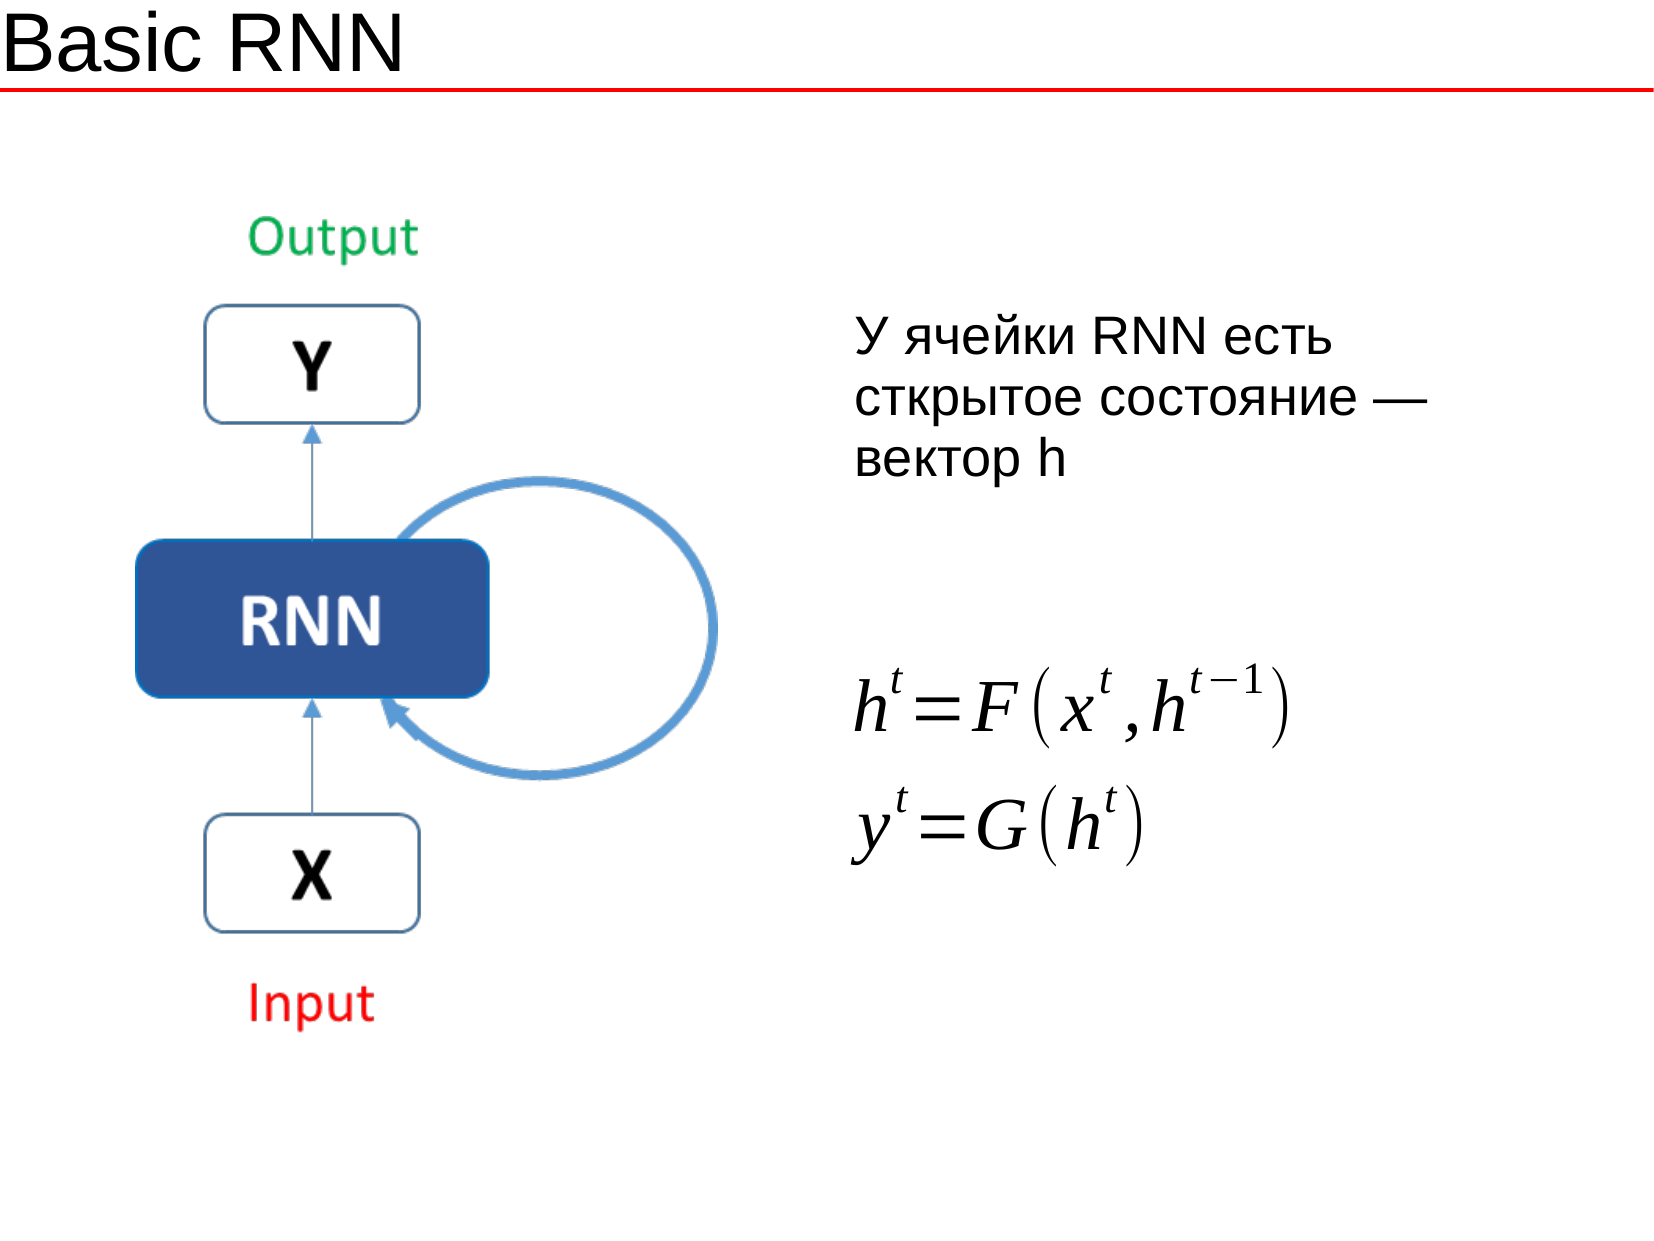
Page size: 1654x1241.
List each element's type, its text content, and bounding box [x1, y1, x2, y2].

title Basic RNN [0, 0, 1489, 90]
text_box У ячейки RNN есть сткрытое состояние — вектор h [840, 298, 1486, 617]
picture [135, 179, 718, 1073]
chart [842, 771, 1155, 871]
chart [844, 653, 1300, 752]
